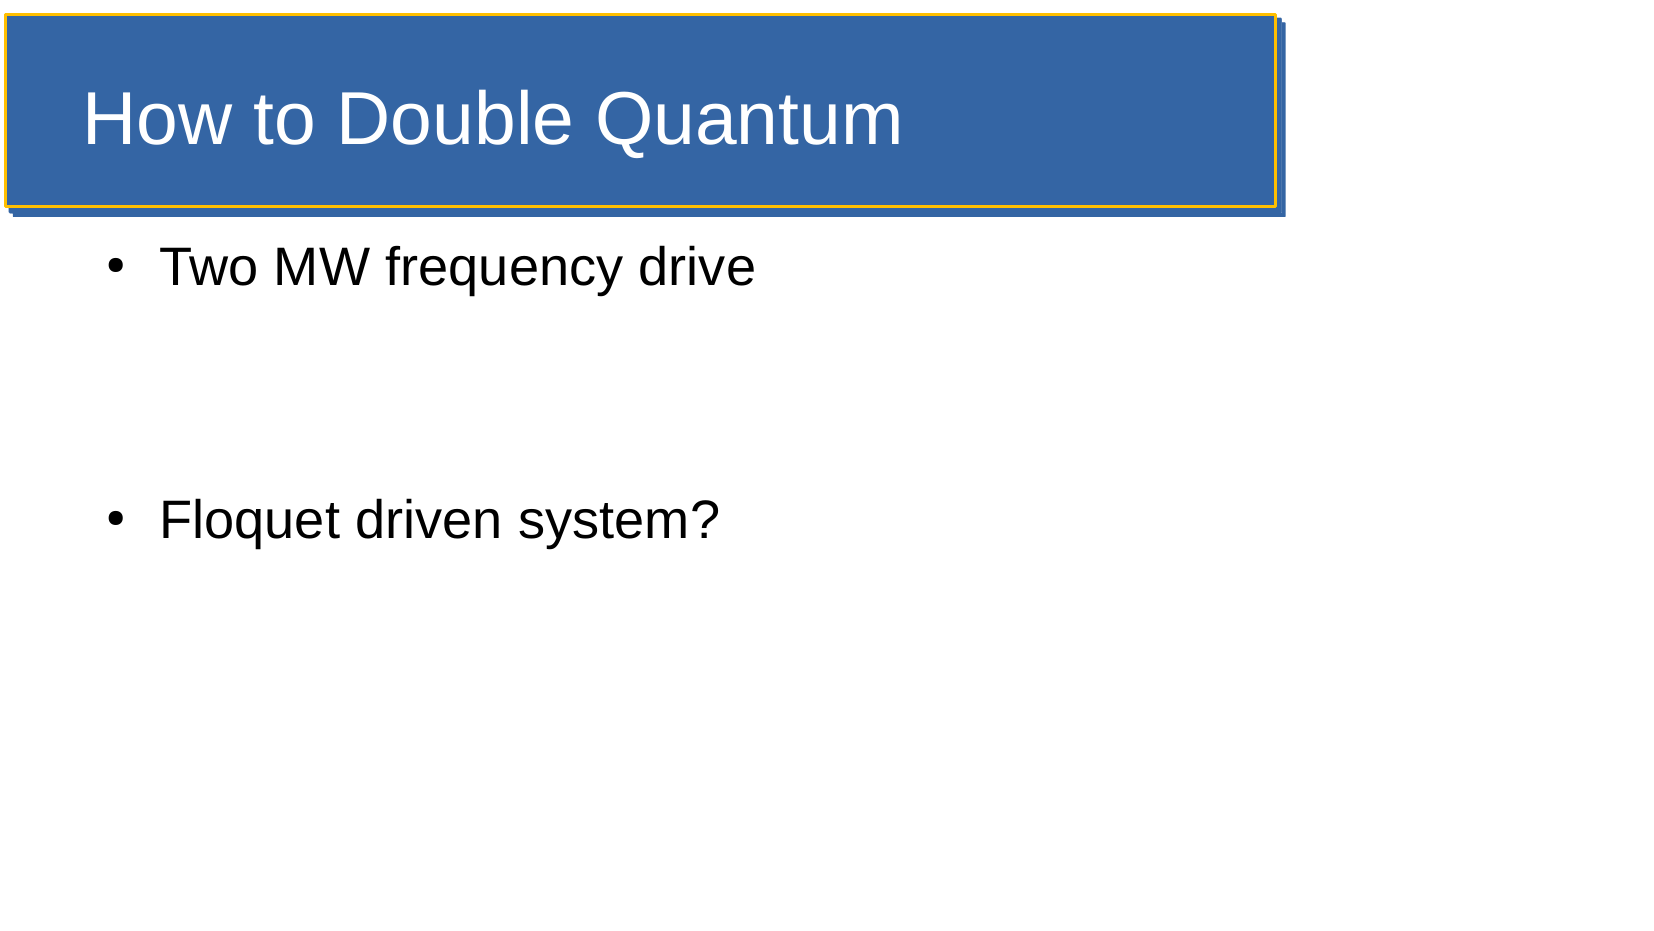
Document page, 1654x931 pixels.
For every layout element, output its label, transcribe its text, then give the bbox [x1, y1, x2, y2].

list Two MW frequency drive Floquet driven system? [88, 236, 1565, 798]
title How to Double Quantum [82, 44, 1235, 192]
